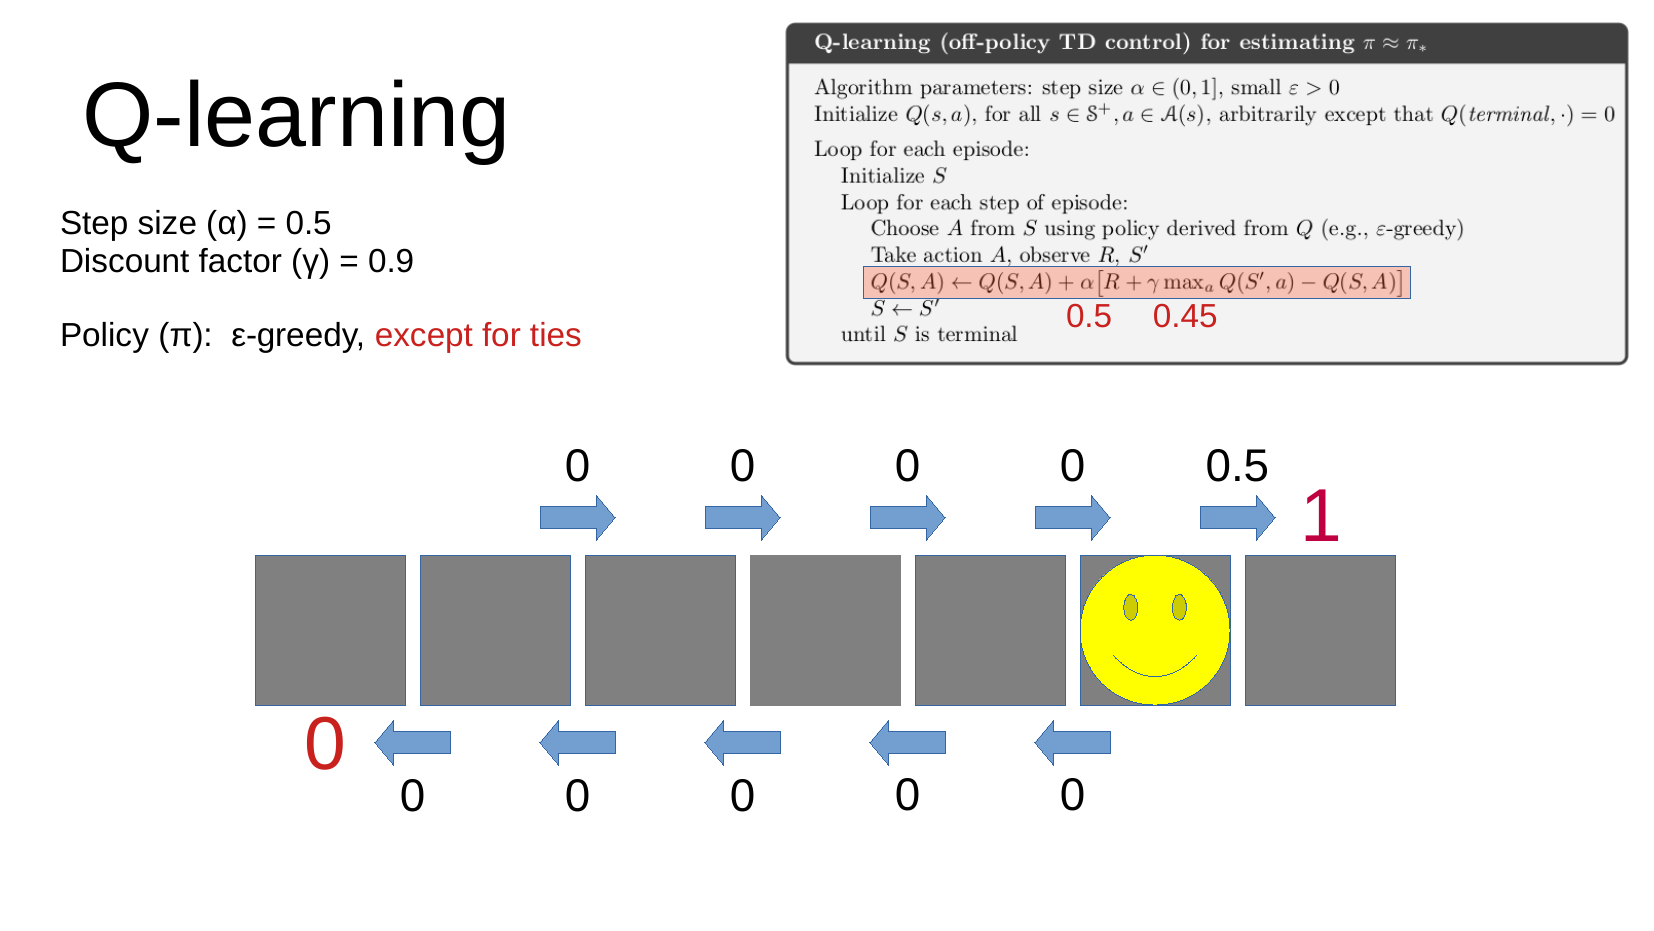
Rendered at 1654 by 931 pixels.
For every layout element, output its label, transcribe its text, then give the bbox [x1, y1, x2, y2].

text_box [585, 555, 736, 706]
text_box [1200, 511, 1268, 541]
title 0 [855, 420, 961, 511]
title 0 [273, 698, 379, 789]
text_box [750, 555, 901, 706]
text_box [379, 720, 451, 750]
text_box [420, 555, 571, 706]
title 0.5 [1046, 286, 1122, 346]
text_box [869, 720, 946, 750]
picture [773, 14, 1637, 376]
title 0 [1020, 750, 1126, 840]
title 0 [690, 420, 796, 511]
title 0 [360, 750, 466, 841]
text_box [870, 511, 946, 541]
text_box [705, 511, 781, 541]
text_box [255, 555, 406, 706]
text_box [540, 511, 616, 541]
text_box [539, 720, 616, 750]
title Step size (α) = 0.5 Discount factor (γ) = 0.9 Policy (π): ε-greedy, except for ties [60, 186, 616, 409]
title 0.45 [1131, 278, 1222, 353]
text_box [863, 266, 1411, 299]
text_box [1245, 555, 1396, 706]
text_box [1034, 720, 1111, 750]
title 0.5 [1185, 420, 1291, 511]
text_box [1035, 511, 1111, 541]
title 0 [855, 750, 961, 840]
text_box [1080, 555, 1231, 706]
title 0 [690, 750, 796, 841]
title 0 [525, 750, 631, 841]
title Q-learning [82, 37, 773, 193]
title 0 [525, 420, 631, 511]
title 0 [1020, 420, 1126, 511]
text_box [704, 720, 781, 750]
title 1 [1268, 471, 1374, 561]
text_box [915, 555, 1066, 706]
